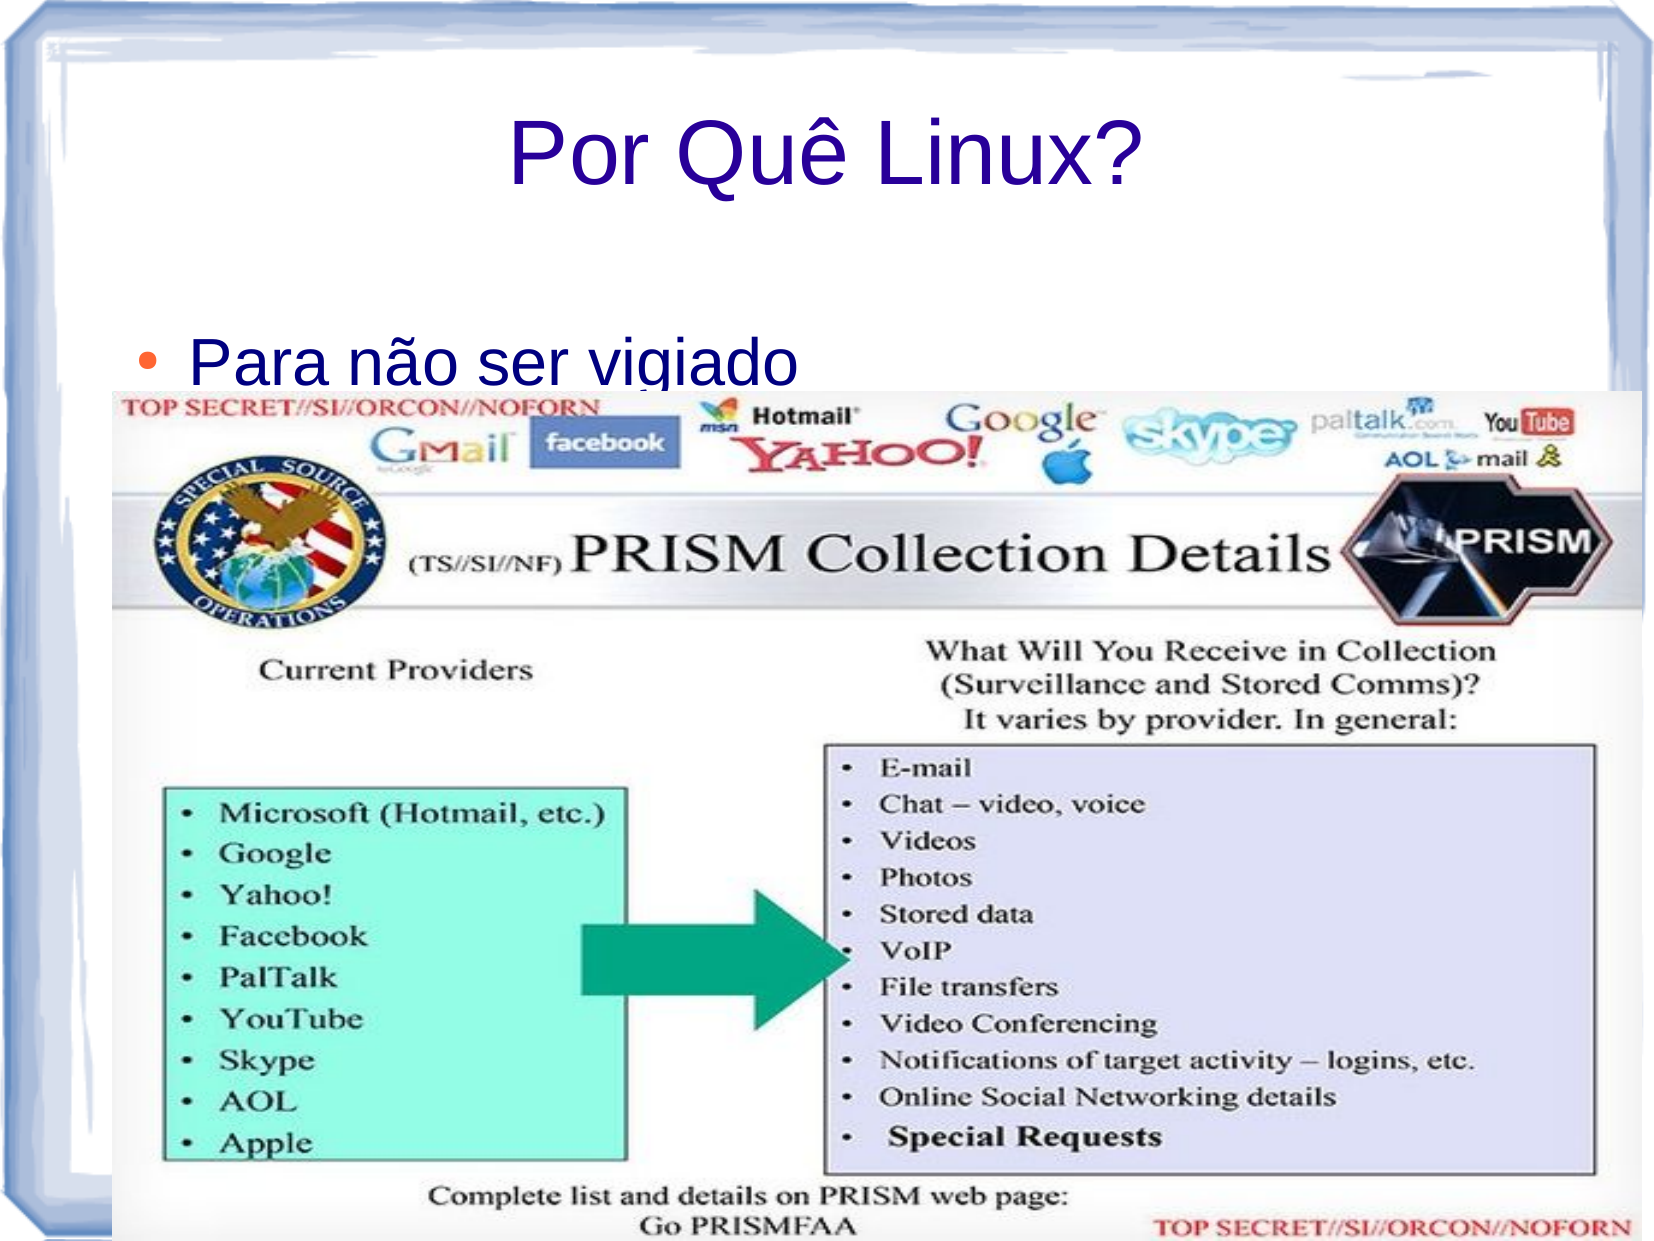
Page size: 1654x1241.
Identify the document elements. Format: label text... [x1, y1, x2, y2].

picture [0, 0, 1654, 1241]
list Para não ser vigiado [118, 324, 1571, 391]
title Por Quê Linux? [82, 49, 1571, 257]
